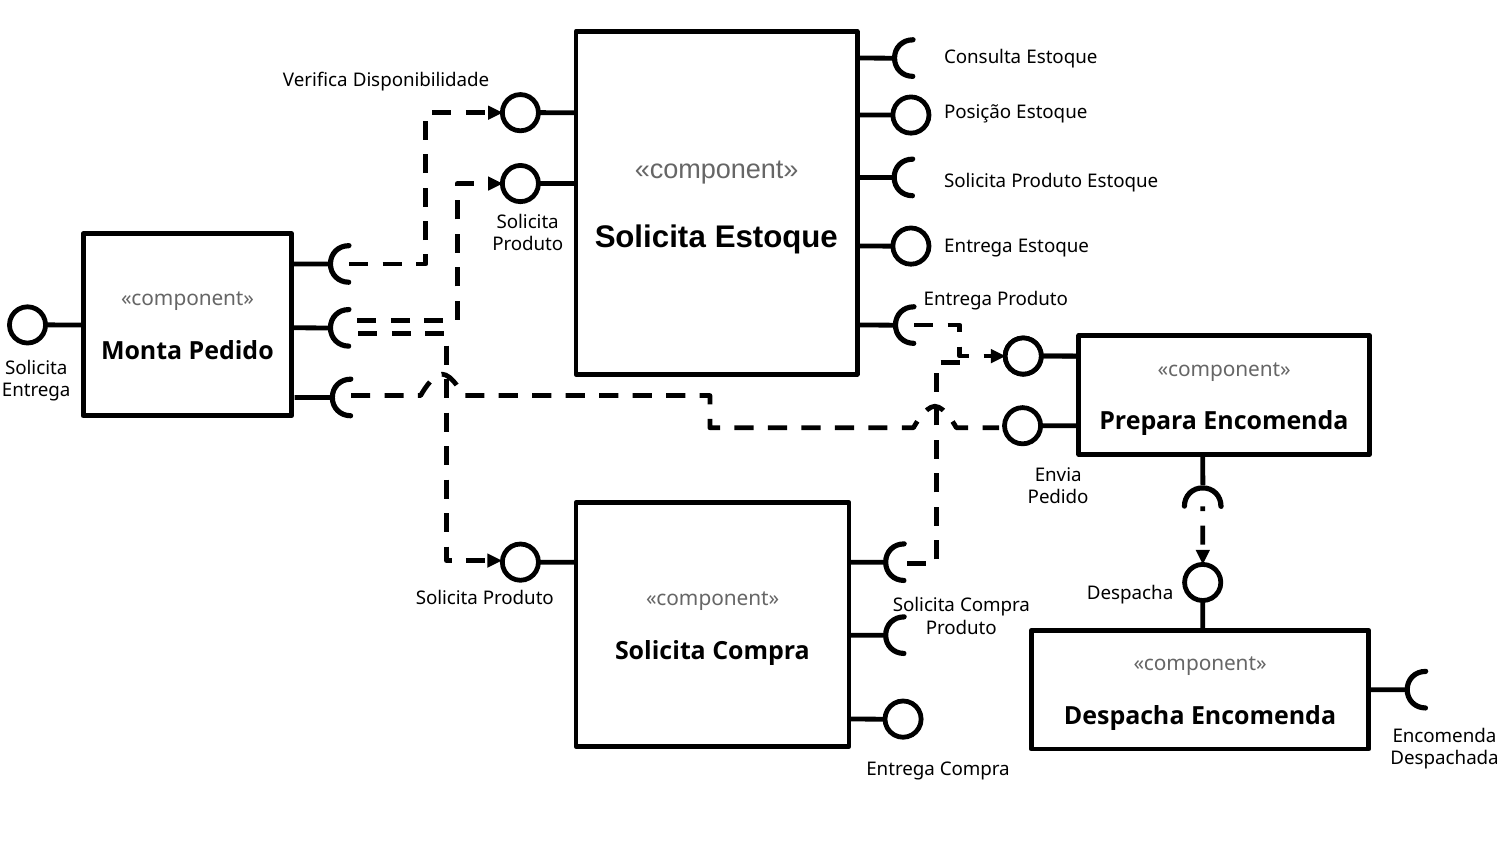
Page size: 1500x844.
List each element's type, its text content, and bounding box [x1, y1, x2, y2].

text_box Posição Estoque [930, 93, 1118, 129]
text_box Entrega Estoque [930, 226, 1129, 263]
text_box [1186, 564, 1221, 601]
text_box Encomenda Despachada [1369, 716, 1500, 775]
text_box Solicita Entrega [0, 348, 90, 407]
text_box Despacha [1073, 574, 1203, 610]
text_box [330, 309, 350, 347]
text_box [332, 379, 352, 395]
text_box [332, 400, 351, 416]
text_box «component» Solicita Estoque [576, 31, 858, 375]
text_box Consulta Estoque [930, 37, 1129, 73]
text_box [894, 158, 913, 196]
text_box Entrega Compra [844, 750, 1032, 786]
text_box [502, 544, 539, 578]
text_box [1004, 407, 1041, 444]
text_box [1184, 487, 1222, 507]
text_box Entrega Produto [910, 280, 1108, 316]
text_box [9, 306, 46, 344]
text_box «component» Despacha Encomenda [1031, 630, 1369, 750]
text_box Solicita Produto [380, 578, 567, 616]
text_box «component» Prepara Encomenda [1078, 335, 1370, 455]
text_box [893, 96, 929, 134]
text_box [885, 543, 905, 581]
text_box [885, 700, 922, 738]
text_box «component» Monta Pedido [83, 233, 292, 416]
text_box [1005, 337, 1041, 375]
text_box Envia Pedido [1009, 456, 1107, 514]
text_box [330, 245, 350, 283]
text_box Verifica Disponibilidade [245, 61, 503, 97]
text_box [502, 165, 539, 202]
text_box [502, 94, 539, 131]
text_box [895, 306, 915, 344]
text_box Solicita Produto Estoque [930, 161, 1197, 193]
text_box [893, 227, 929, 265]
text_box Solicita Compra Produto [867, 586, 1055, 644]
text_box [885, 616, 905, 654]
text_box [894, 39, 914, 77]
text_box «component» Solicita Compra [575, 502, 850, 747]
text_box [1407, 671, 1426, 709]
text_box Solicita Produto [474, 202, 582, 261]
